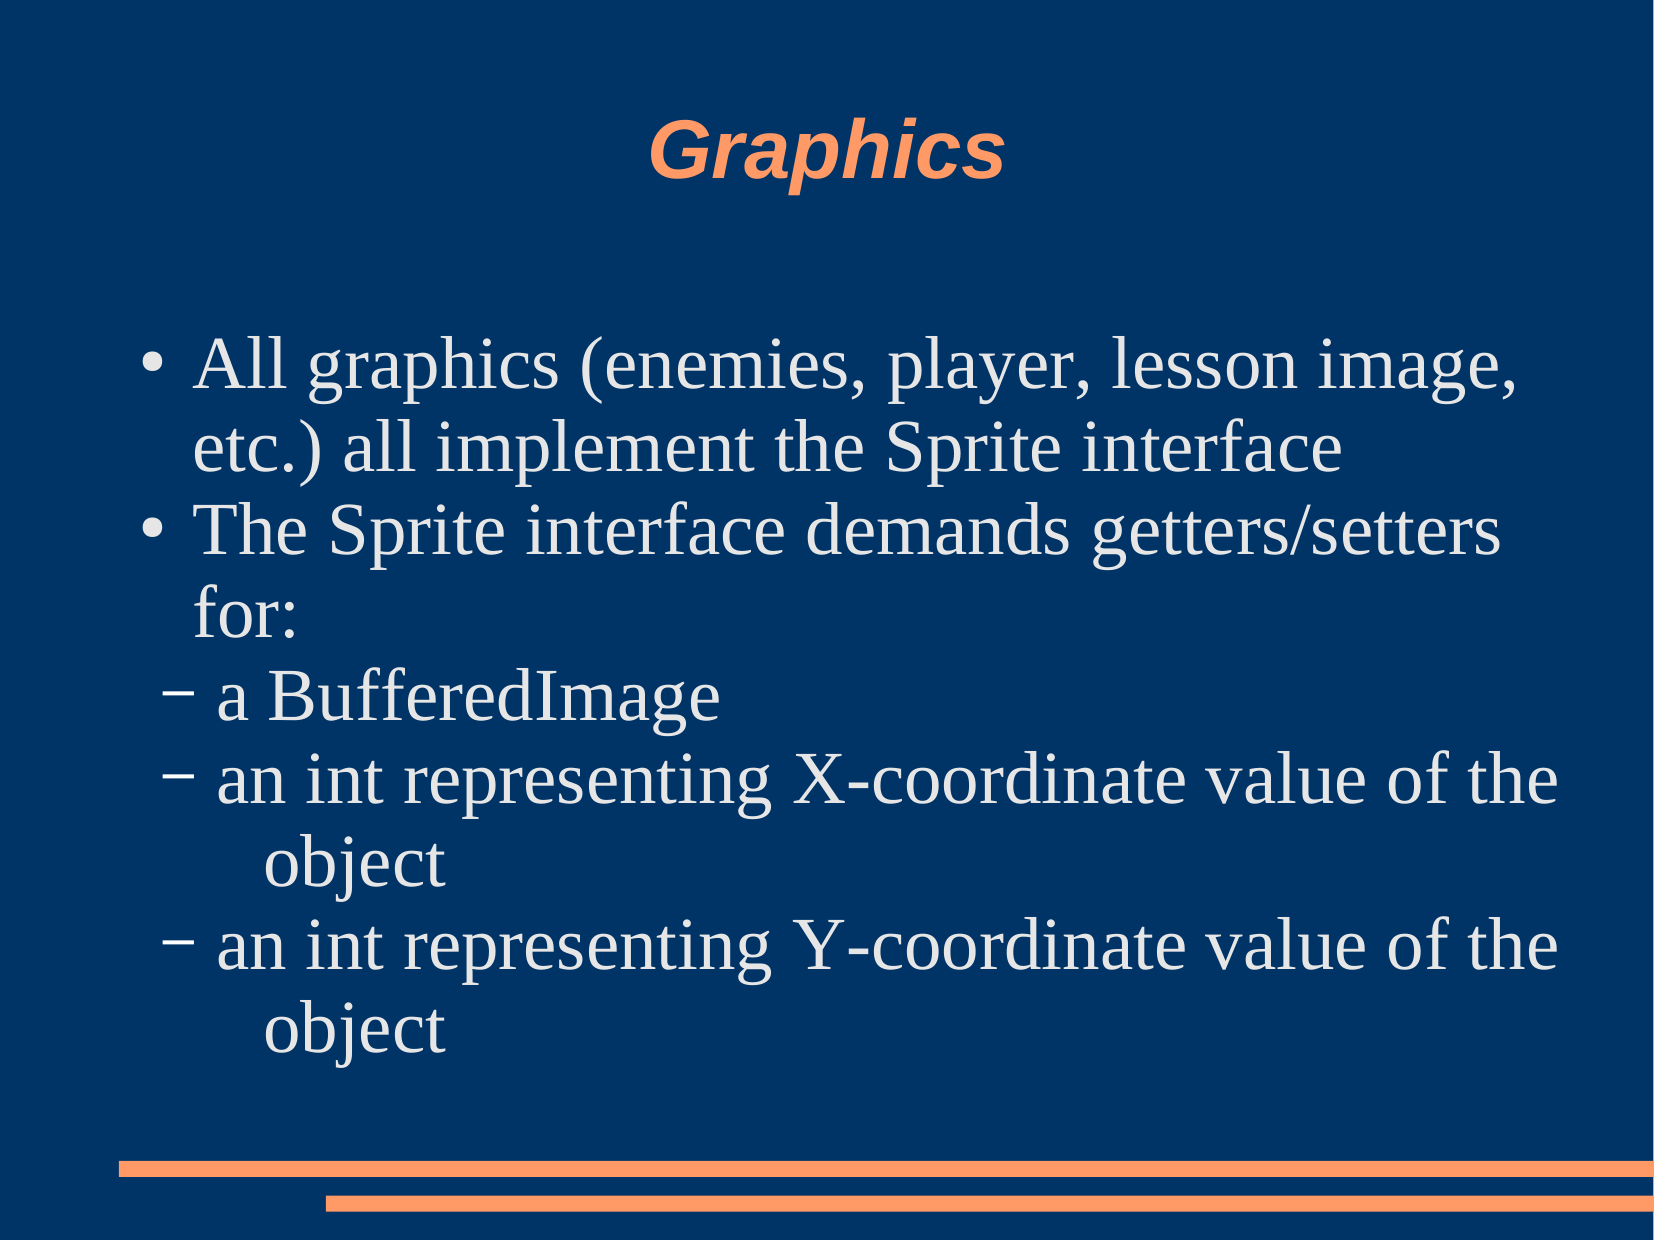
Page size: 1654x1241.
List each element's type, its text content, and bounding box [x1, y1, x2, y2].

title Graphics [121, 46, 1534, 254]
list All graphics (enemies, player, lesson image, etc.) all implement the Sprite interface The Sprite interface demands getters/setters for: a BufferedImage an int representing X-coordinate value of the object an int representing Y-coordinate value of the object [121, 322, 1561, 1132]
